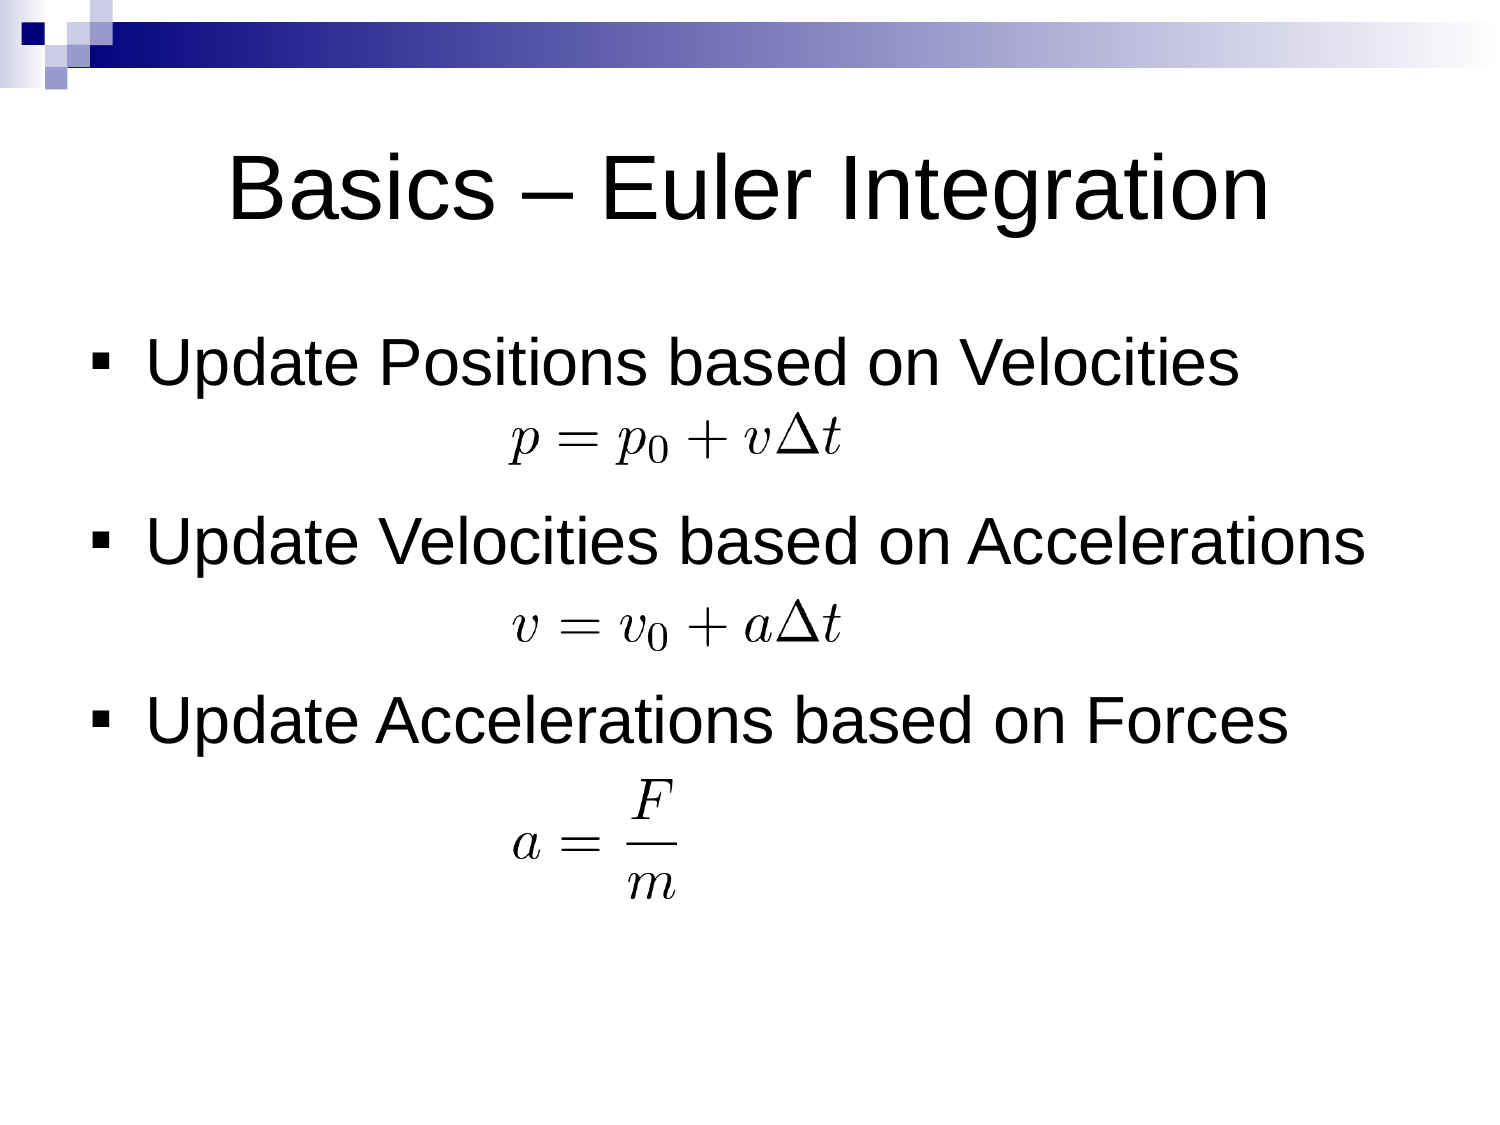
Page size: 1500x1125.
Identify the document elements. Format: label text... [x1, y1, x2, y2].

picture [512, 599, 841, 651]
picture [513, 779, 677, 899]
title Basics – Euler Integration [75, 75, 1425, 300]
list Update Positions based on Velocities Update Velocities based on Accelerations Update Accelerations based on Forces [75, 324, 1425, 963]
picture [508, 412, 841, 465]
